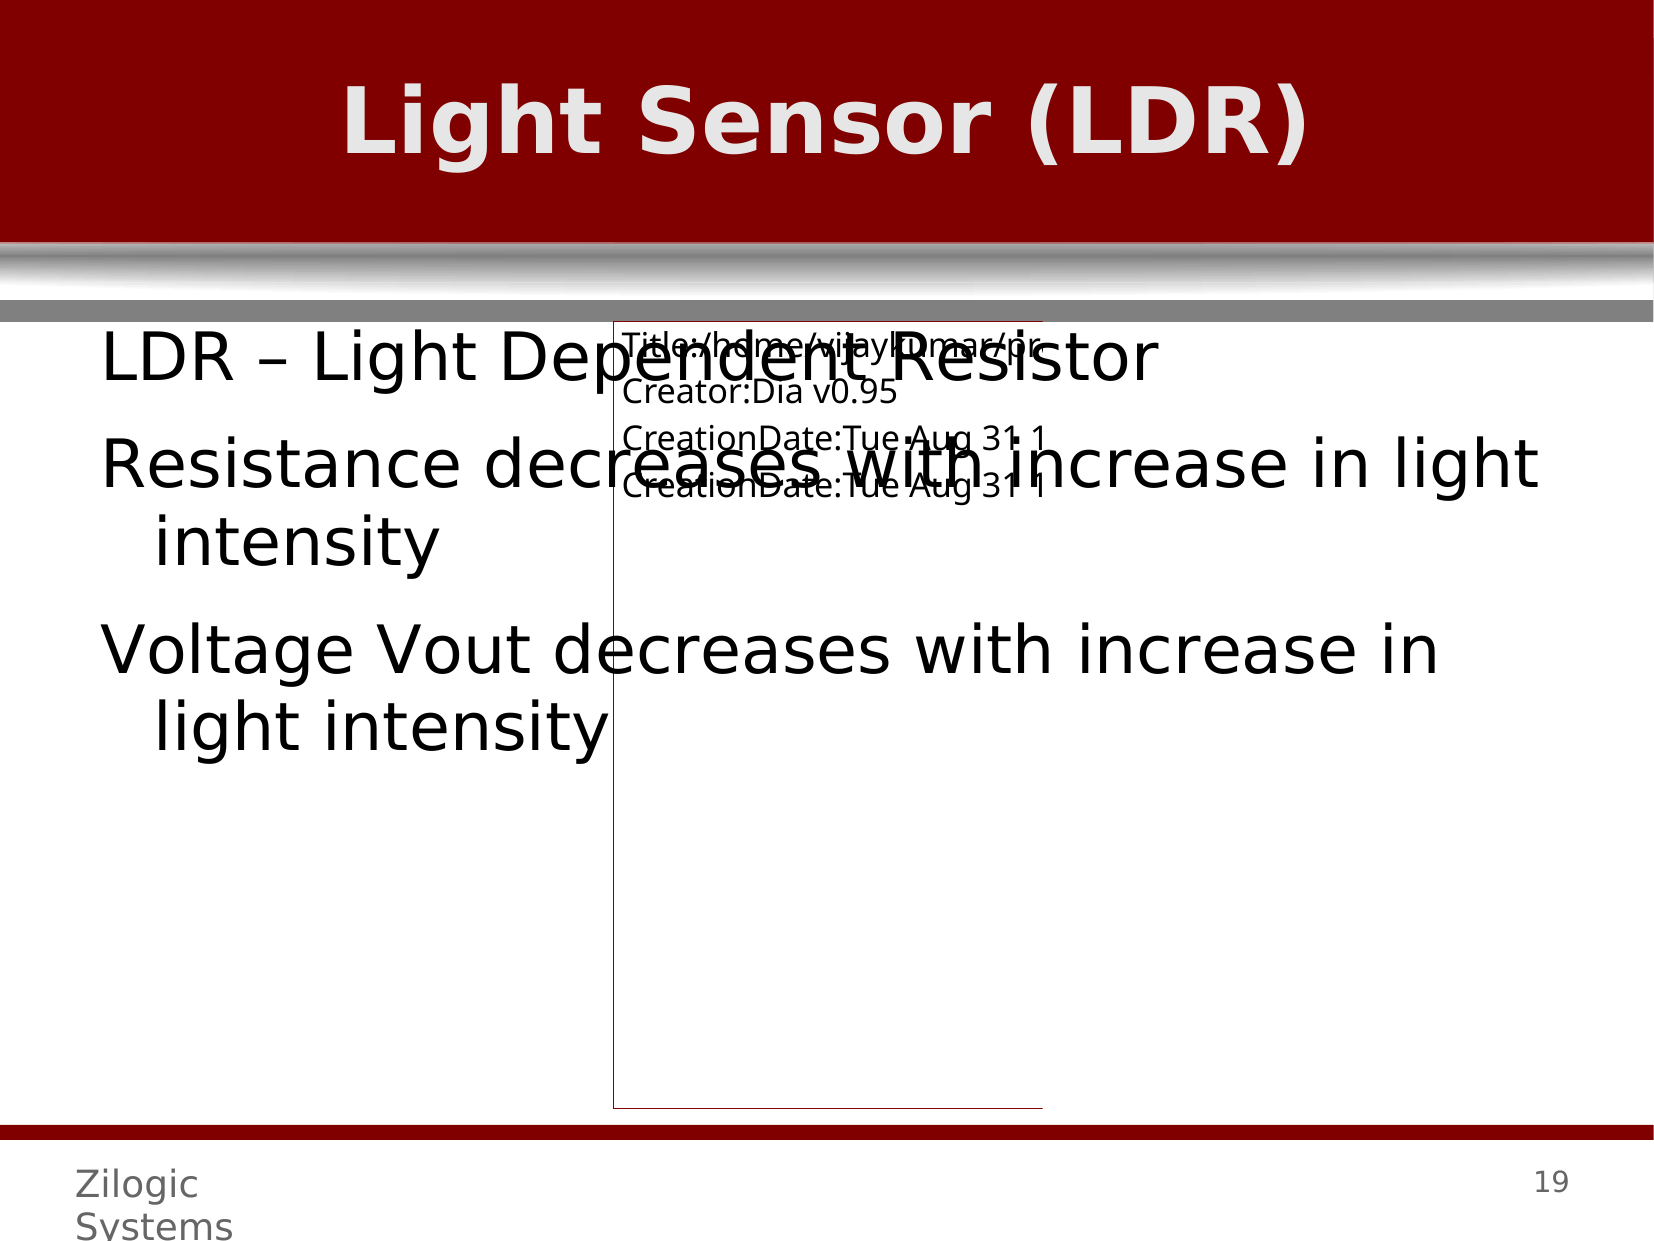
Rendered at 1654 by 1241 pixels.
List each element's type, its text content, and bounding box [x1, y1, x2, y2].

picture [992, 318, 1425, 1109]
picture [992, 364, 1001, 376]
list LDR – Light Dependent Resistor Resistance decreases with increase in light intensity Voltage Vout decreases with increase in light intensity [82, 318, 809, 1109]
title Light Sensor (LDR) [82, 18, 1571, 226]
